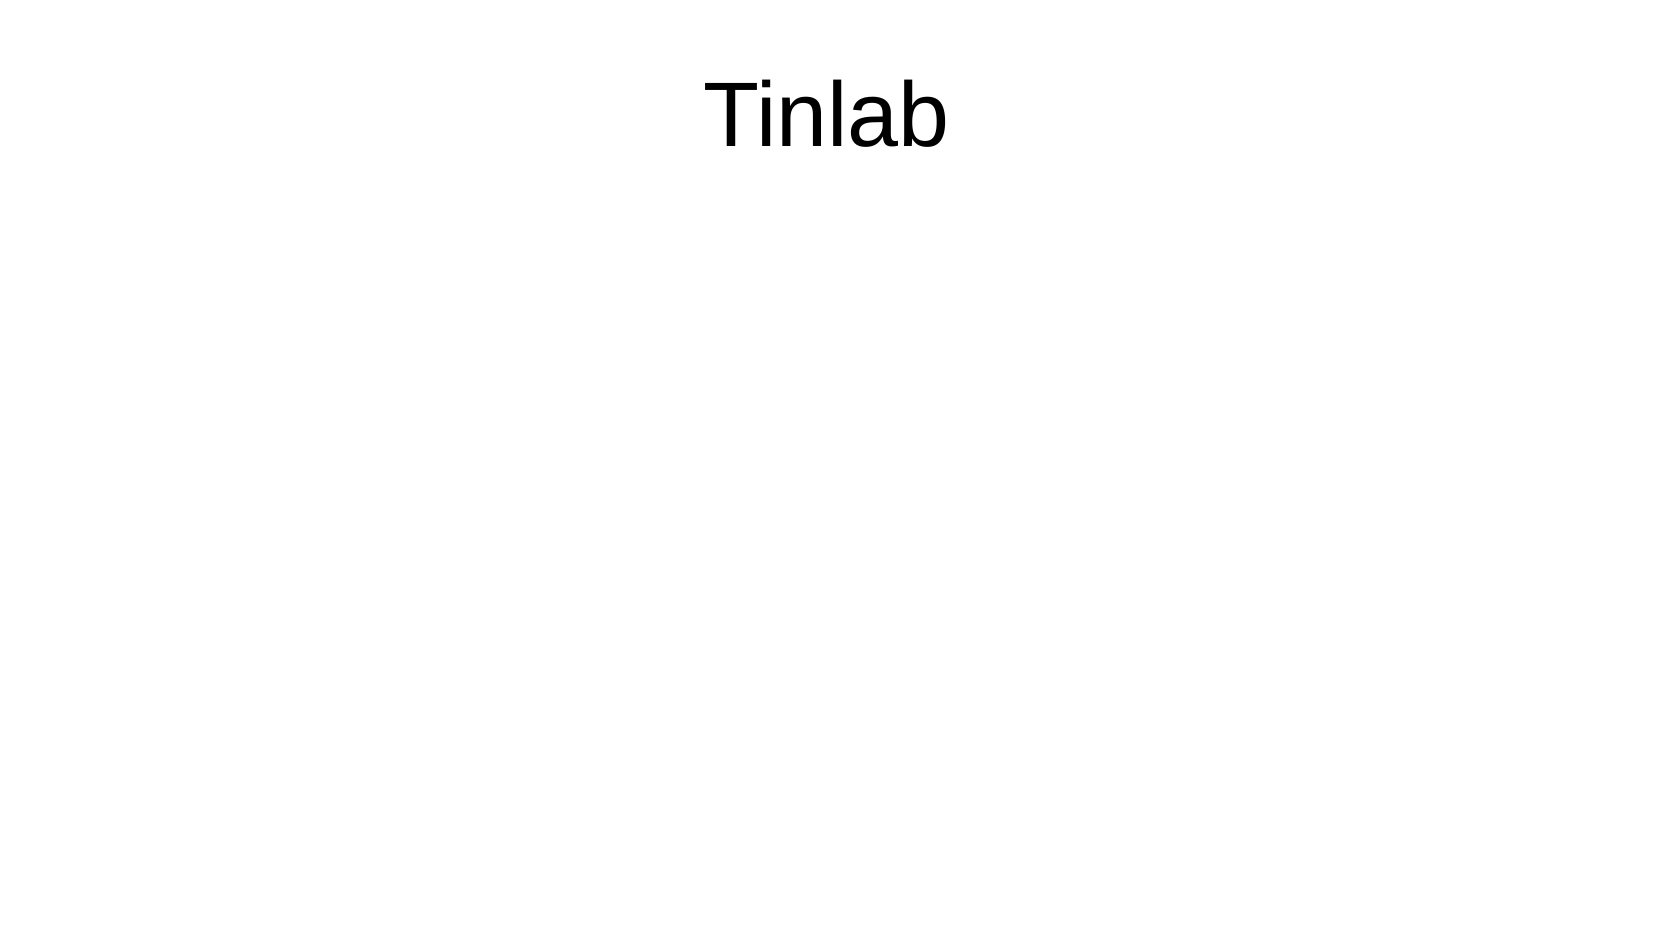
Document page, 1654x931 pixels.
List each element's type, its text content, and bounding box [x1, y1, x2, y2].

title Tinlab [82, 37, 1571, 193]
